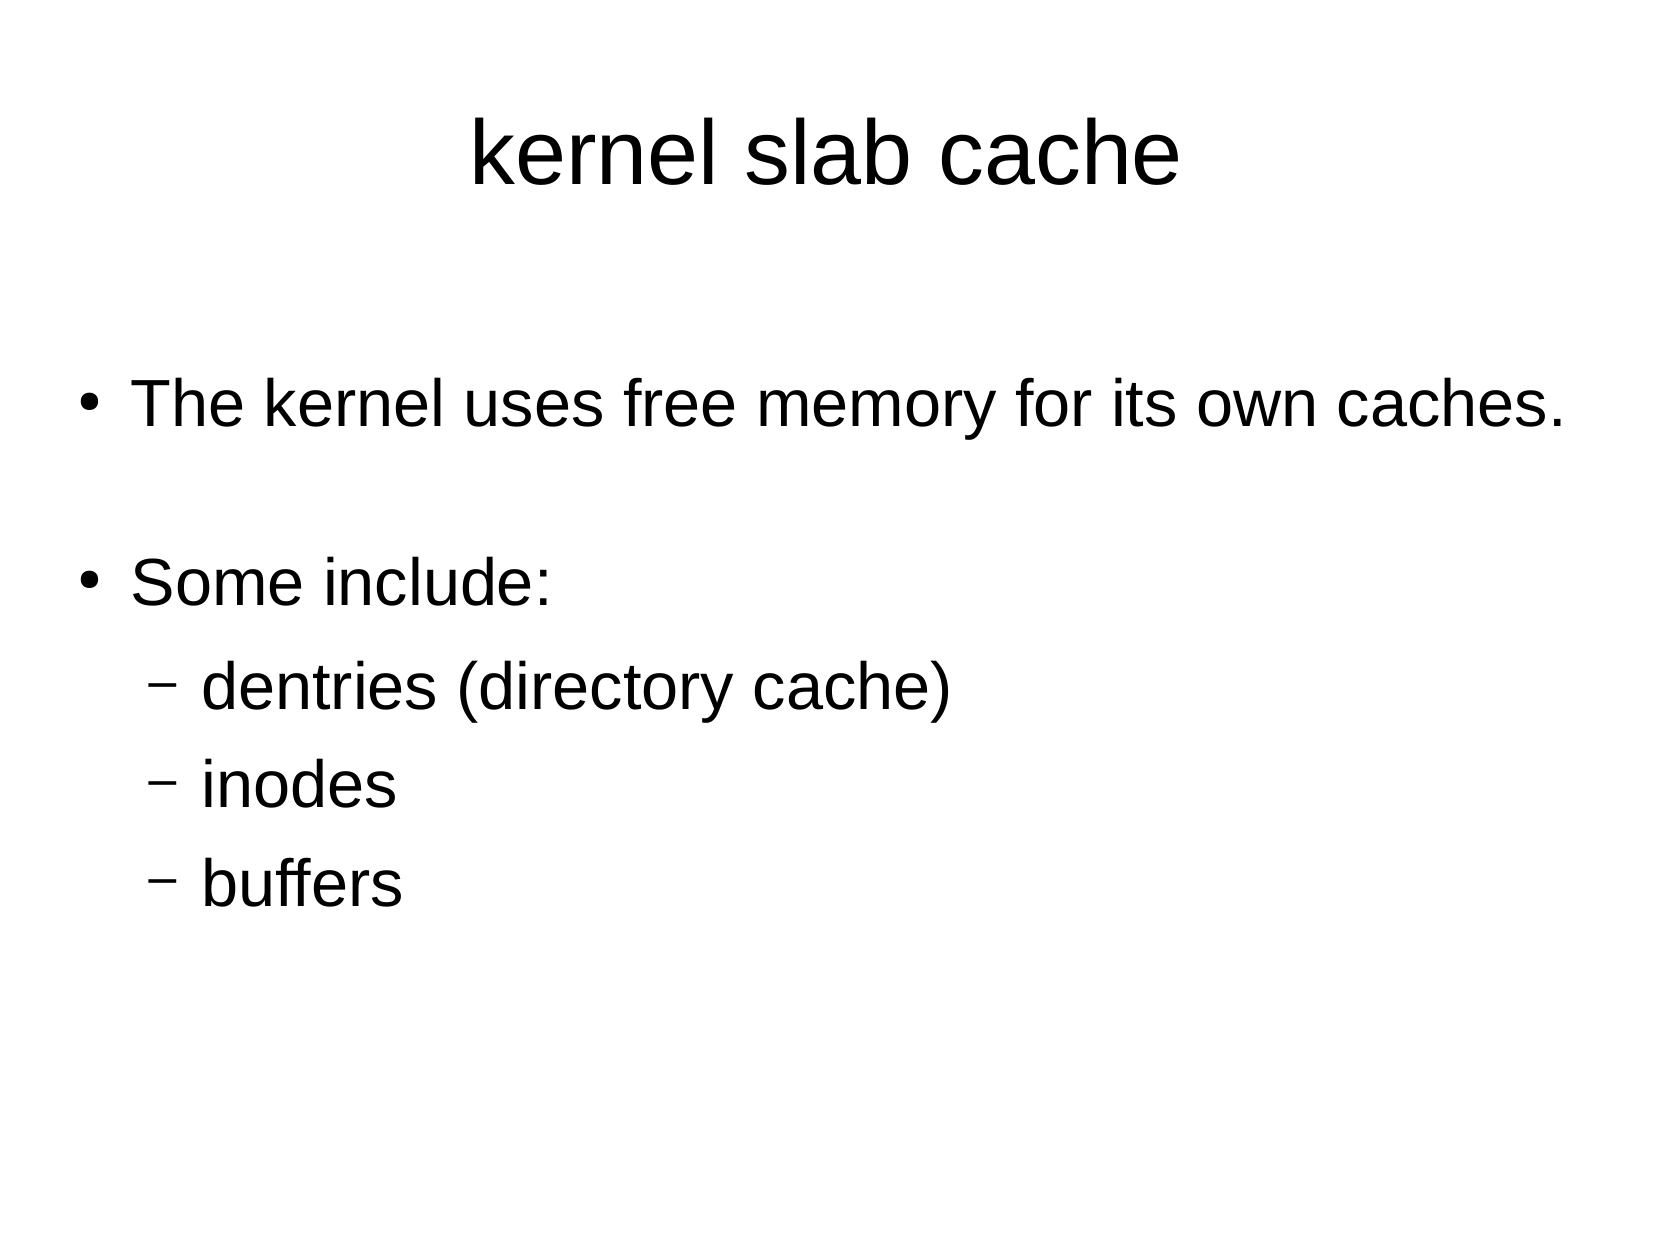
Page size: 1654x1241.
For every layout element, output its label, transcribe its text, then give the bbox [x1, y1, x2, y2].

title kernel slab cache [82, 49, 1571, 257]
list The kernel uses free memory for its own caches. Some include: dentries (directory cache) inodes buffers [60, 365, 1587, 921]
